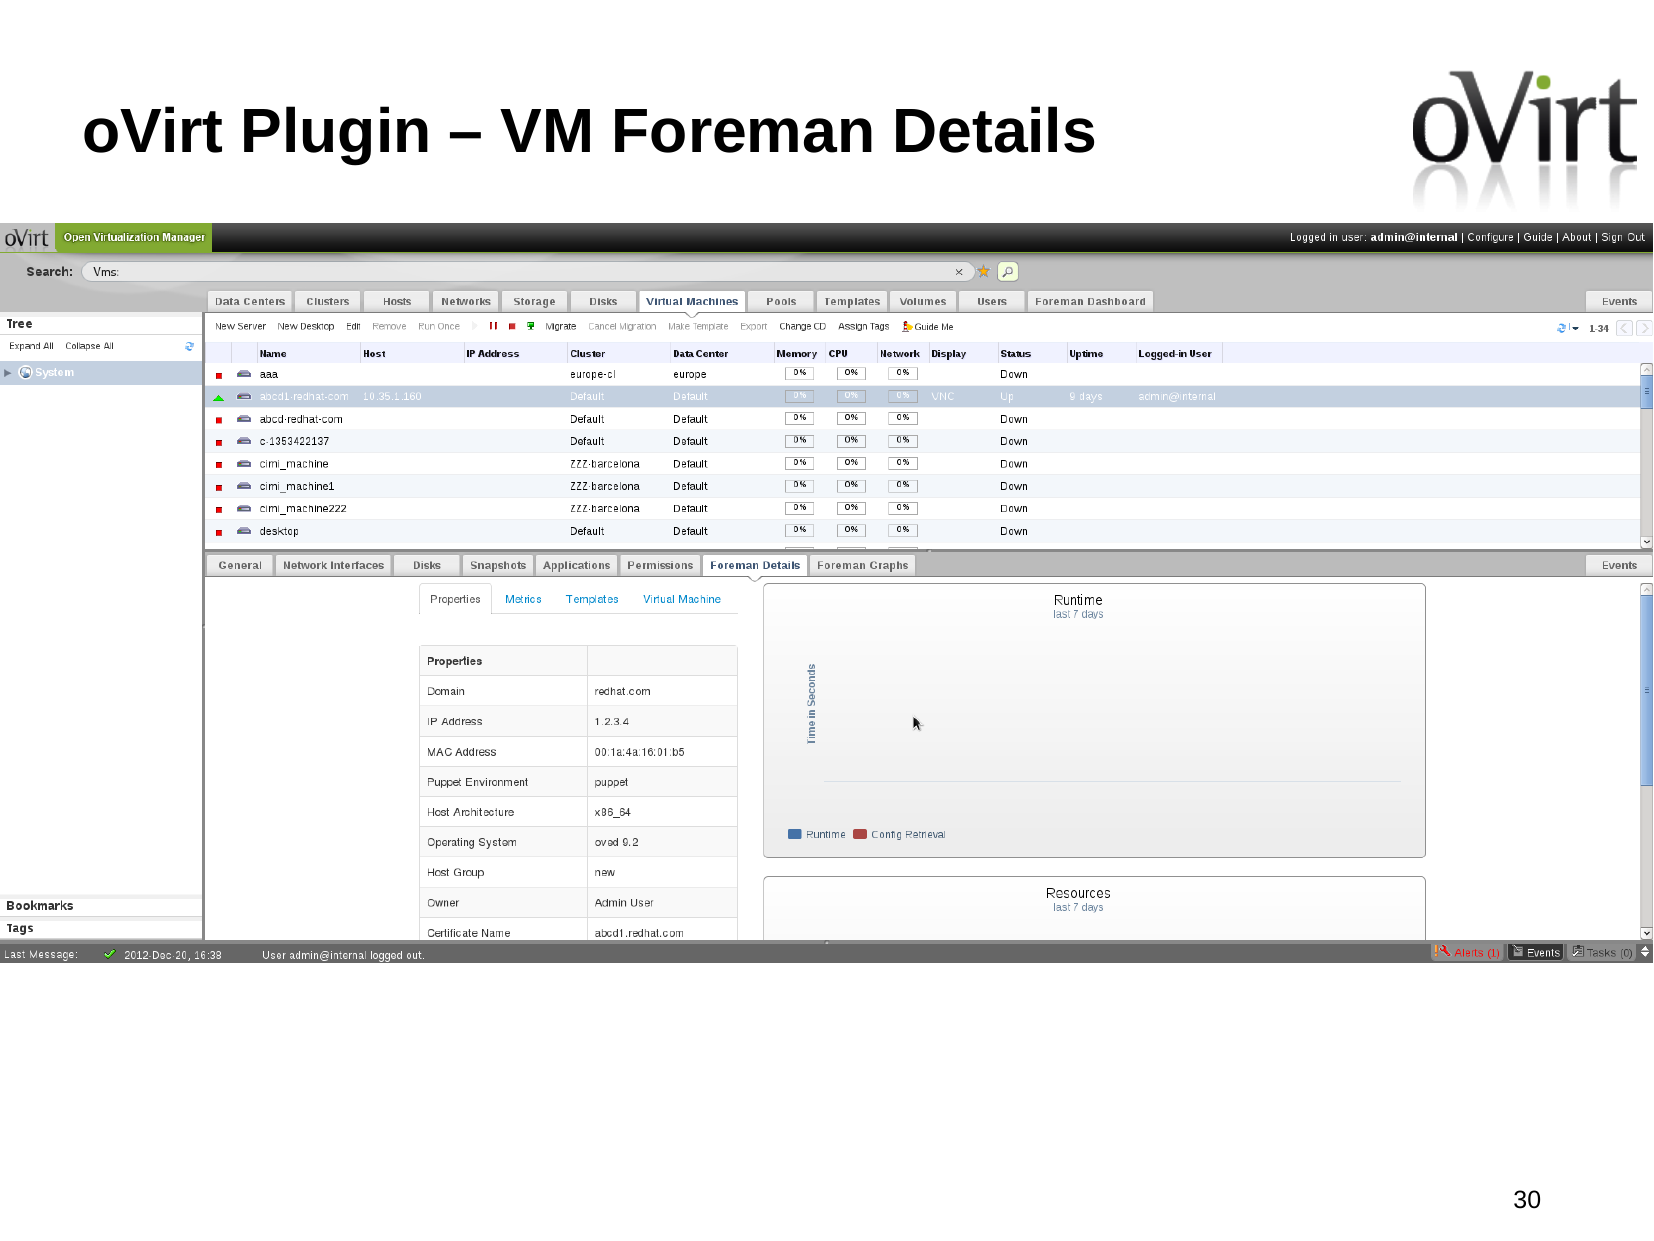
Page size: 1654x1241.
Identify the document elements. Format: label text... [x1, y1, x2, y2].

title oVirt Plugin – VM Foreman Details [82, 37, 1303, 223]
picture [0, 223, 1653, 963]
picture [1413, 63, 1637, 212]
